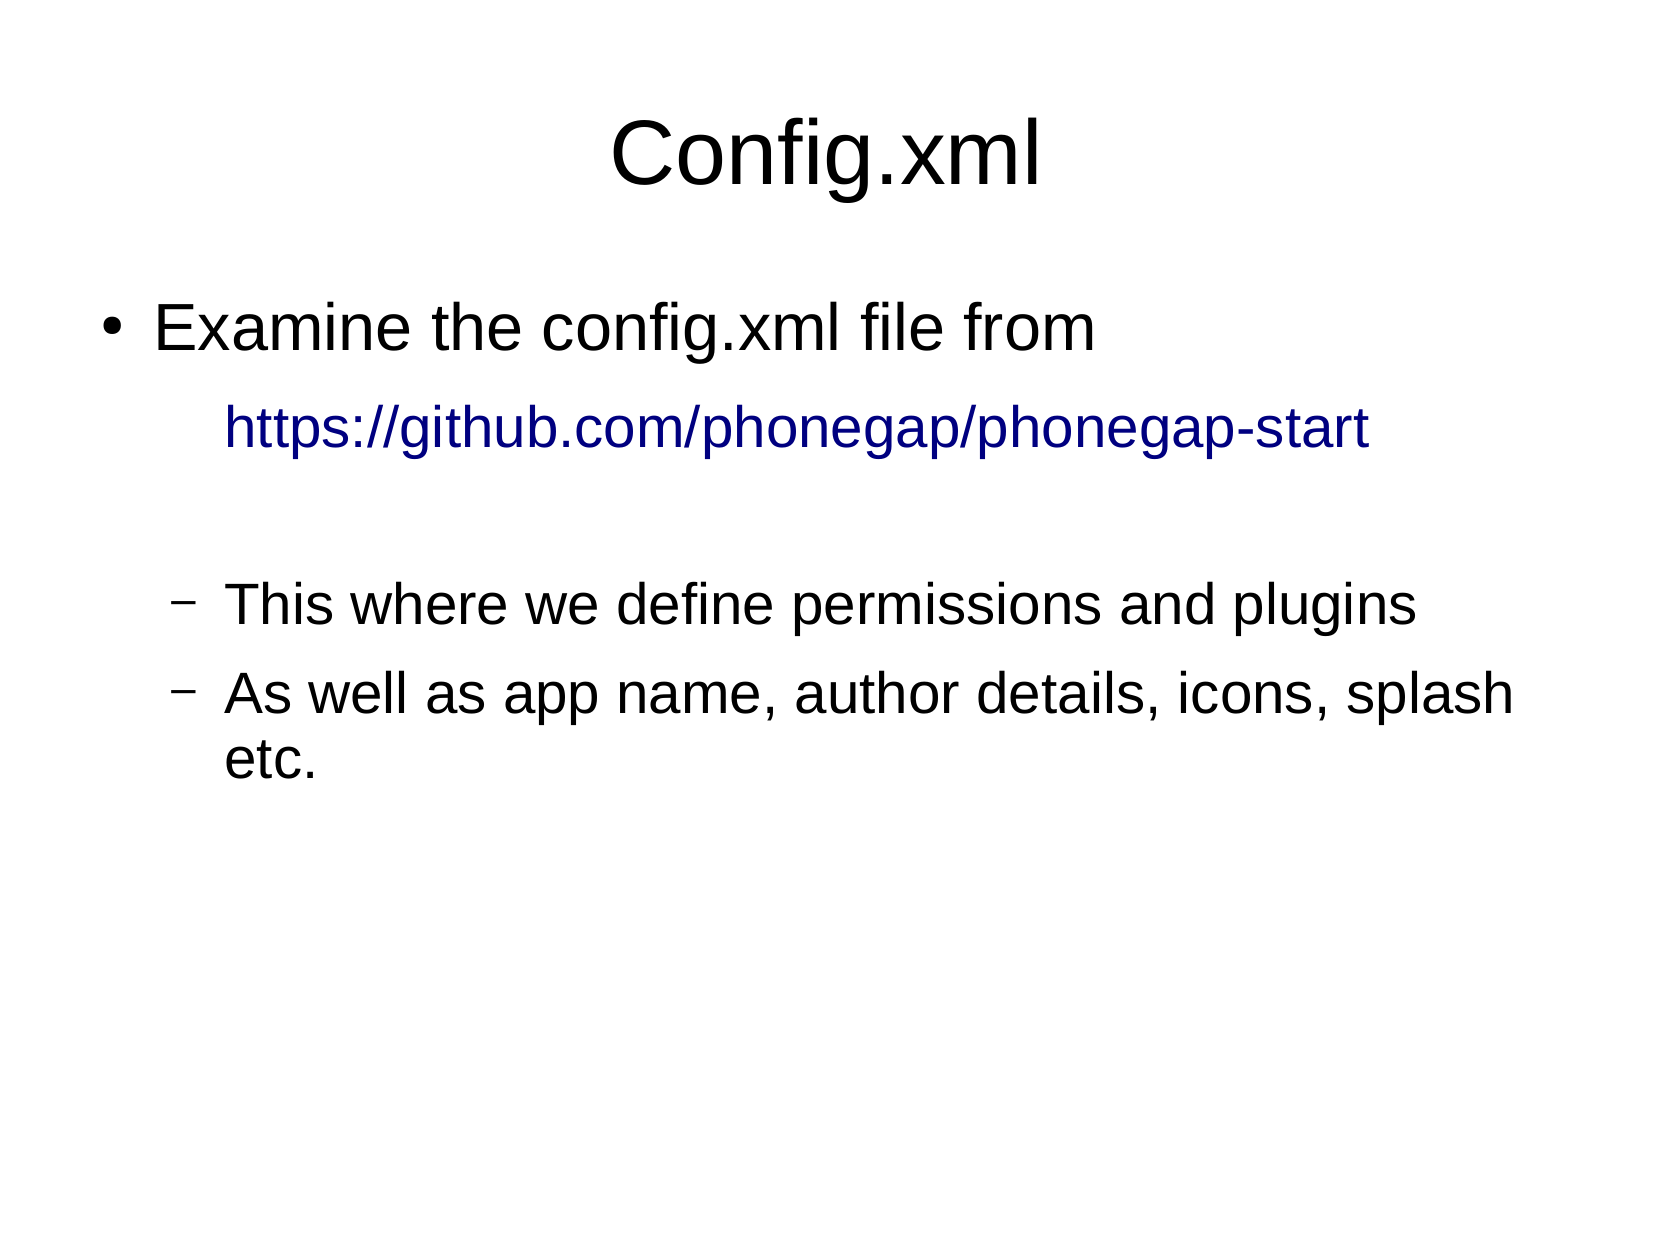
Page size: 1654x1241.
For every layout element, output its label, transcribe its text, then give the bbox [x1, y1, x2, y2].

list Examine the config.xml file from https://github.com/phonegap/phonegap-start This where we define permissions and plugins As well as app name, author details, icons, splash etc. [82, 290, 1538, 1010]
title Config.xml [82, 49, 1571, 257]
